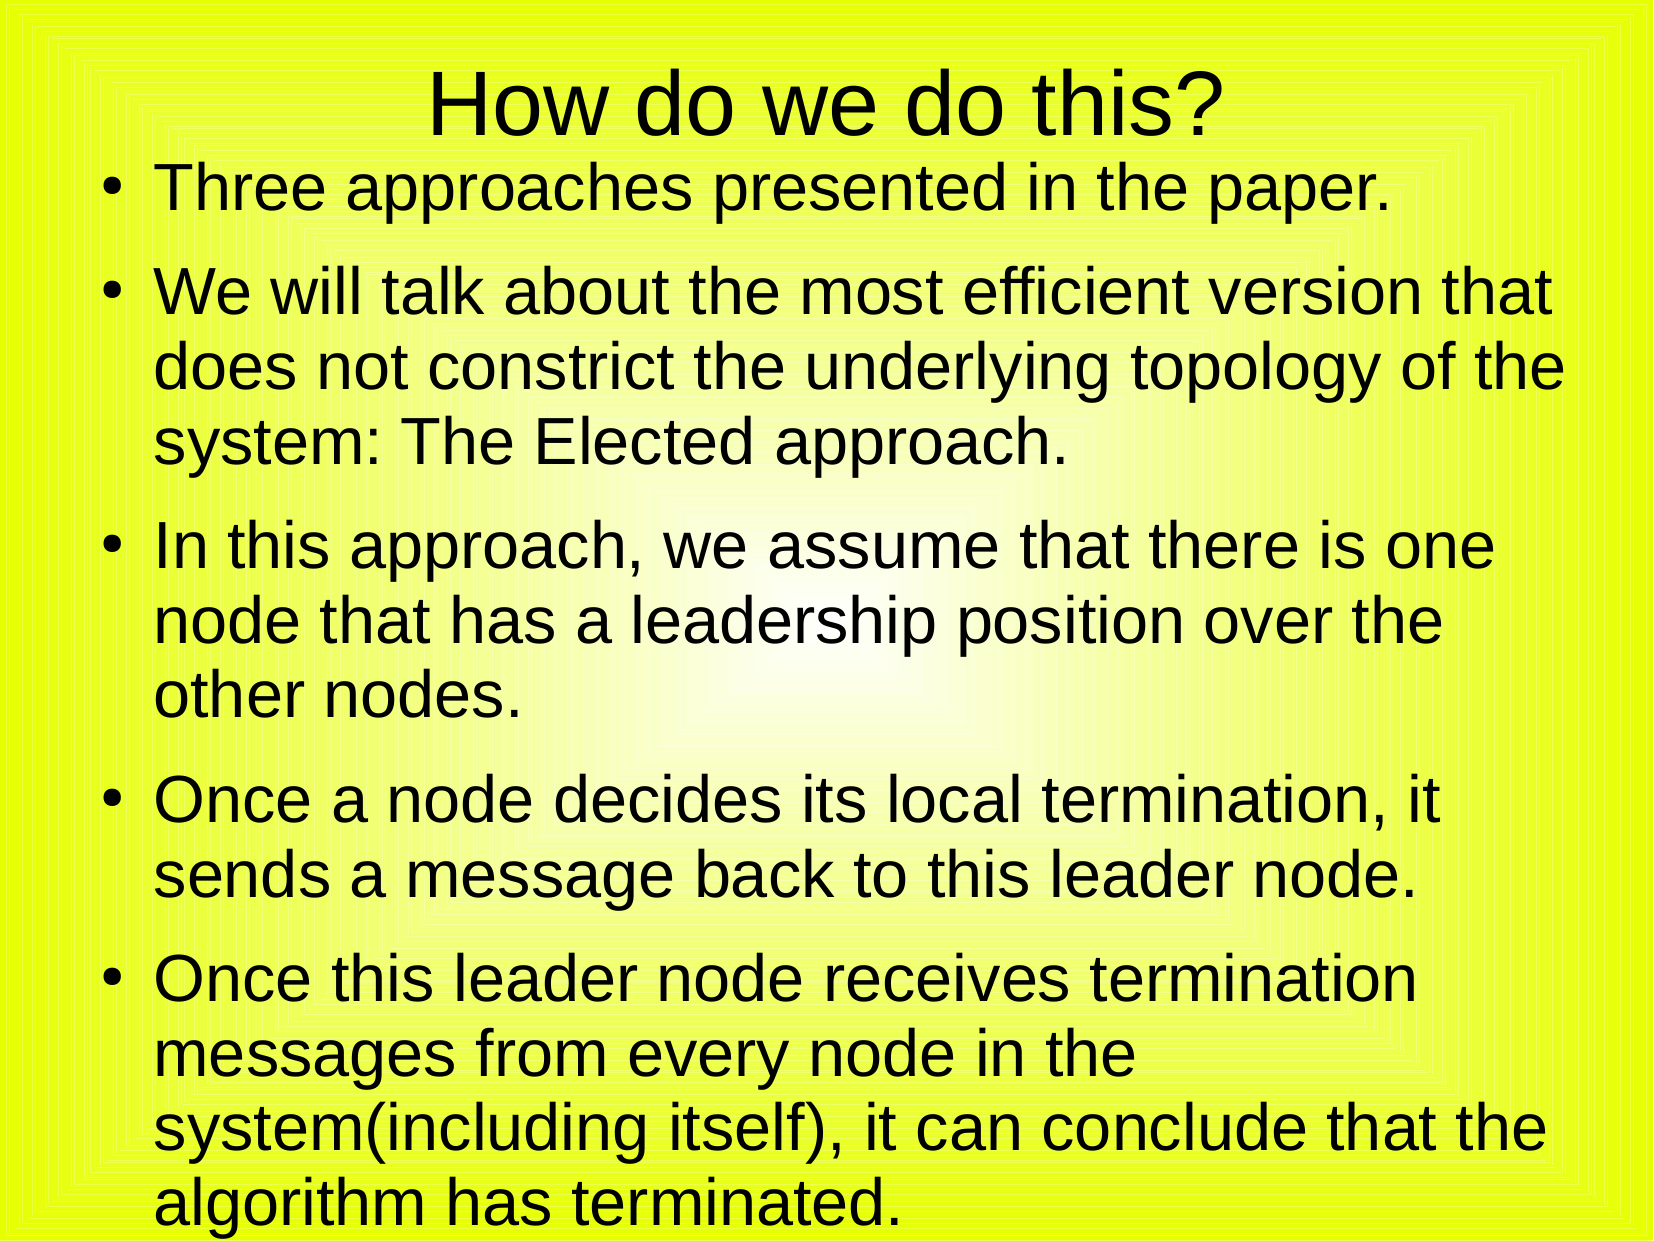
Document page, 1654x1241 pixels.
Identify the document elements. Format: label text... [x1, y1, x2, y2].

list Three approaches presented in the paper. We will talk about the most efficient version that does not constrict the underlying topology of the system: The Elected approach. In this approach, we assume that there is one node that has a leadership position over the other nodes. Once a node decides its local termination, it sends a message back to this leader node. Once this leader node receives termination messages from every node in the system(including itself), it can conclude that the algorithm has terminated. [82, 150, 1571, 1240]
title How do we do this? [82, 0, 1571, 150]
